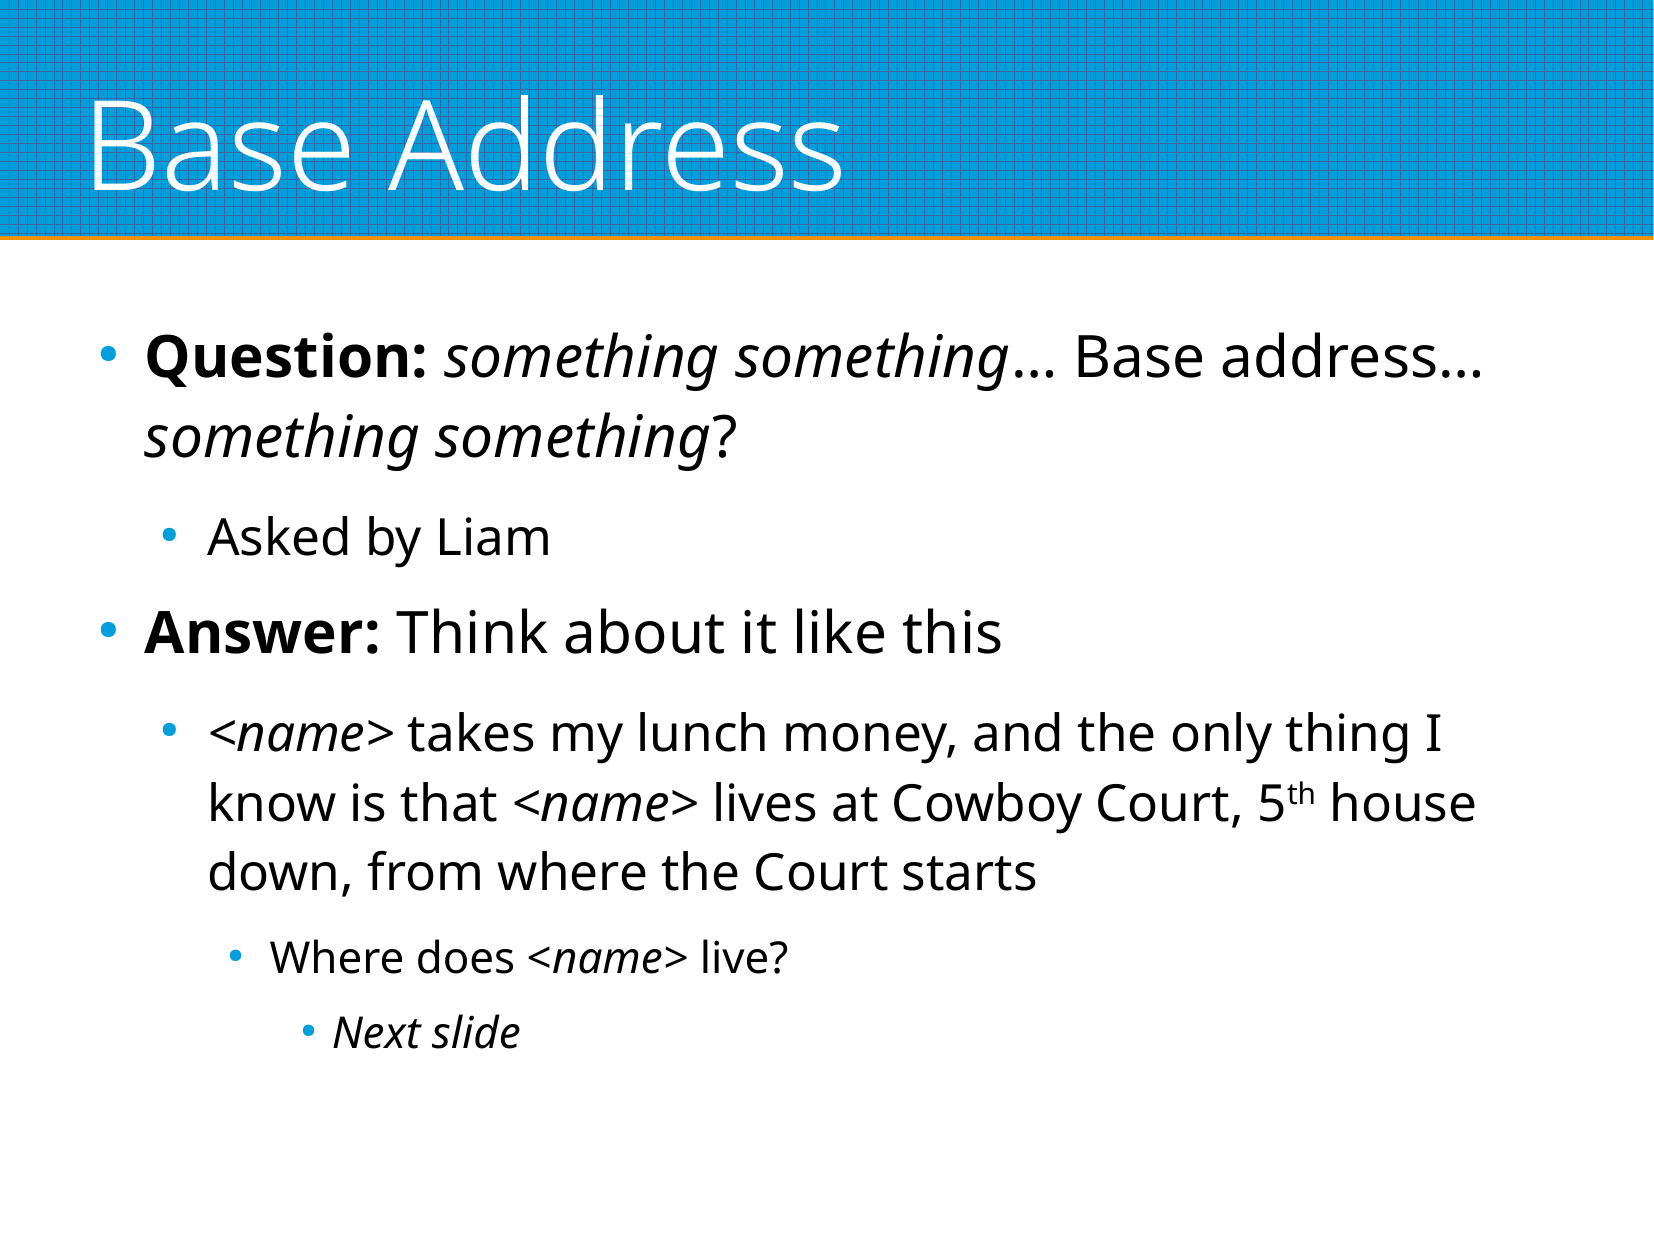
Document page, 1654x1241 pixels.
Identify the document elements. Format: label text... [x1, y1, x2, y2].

list Question: something something… Base address… something something? Asked by Liam Answer: Think about it like this <name> takes my lunch money, and the only thing I know is that <name> lives at Cowboy Court, 5th house down, from where the Court starts Where does <name> live? Next slide [82, 314, 1563, 1063]
title Base Address [82, 19, 1571, 227]
